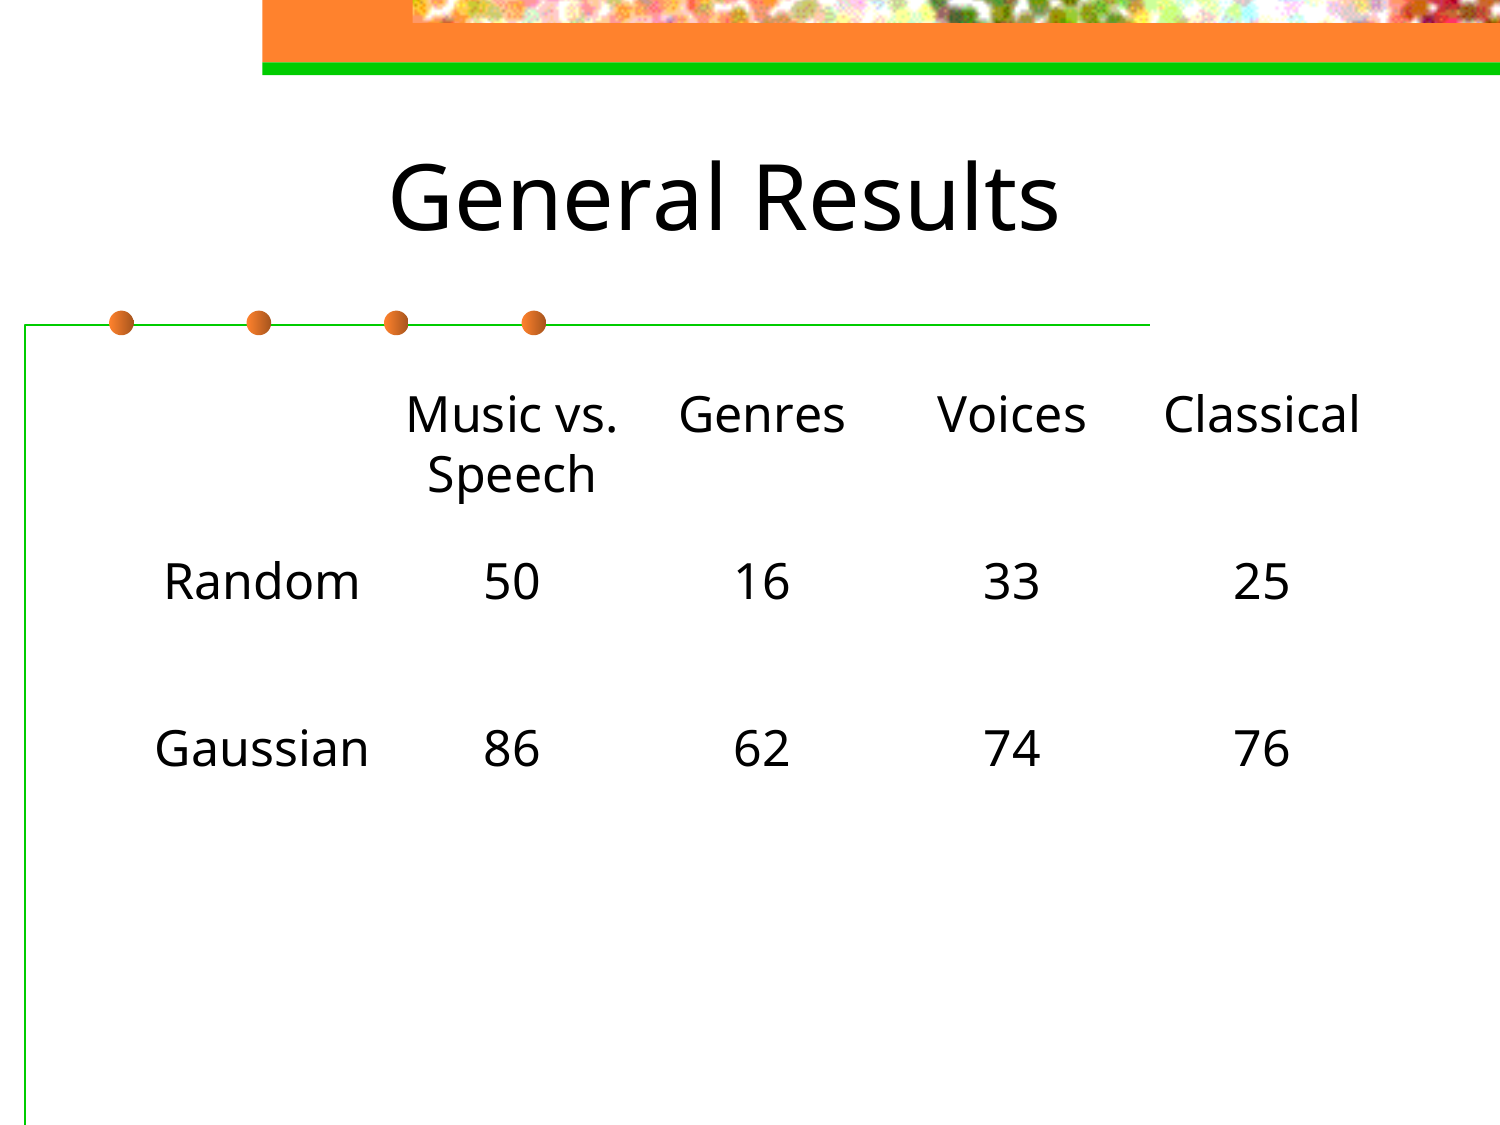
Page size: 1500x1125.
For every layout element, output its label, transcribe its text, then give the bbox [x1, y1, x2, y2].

table_cell 76 [1138, 708, 1388, 875]
table_header Music vs. Speech [388, 375, 638, 542]
table_header [137, 375, 388, 542]
table_cell Gaussian [137, 708, 388, 875]
table_header Voices [887, 375, 1138, 542]
table_cell 33 [887, 542, 1138, 708]
picture [412, 0, 1500, 23]
table_cell 86 [388, 708, 638, 875]
table_cell 62 [638, 708, 887, 875]
table_cell Random [137, 542, 388, 708]
table_cell 50 [388, 542, 638, 708]
table_cell 74 [887, 708, 1138, 875]
title General Results [87, 99, 1363, 288]
table_cell 25 [1138, 542, 1388, 708]
table_header Classical [1138, 375, 1388, 542]
table_header Genres [638, 375, 887, 542]
table_cell 16 [638, 542, 887, 708]
